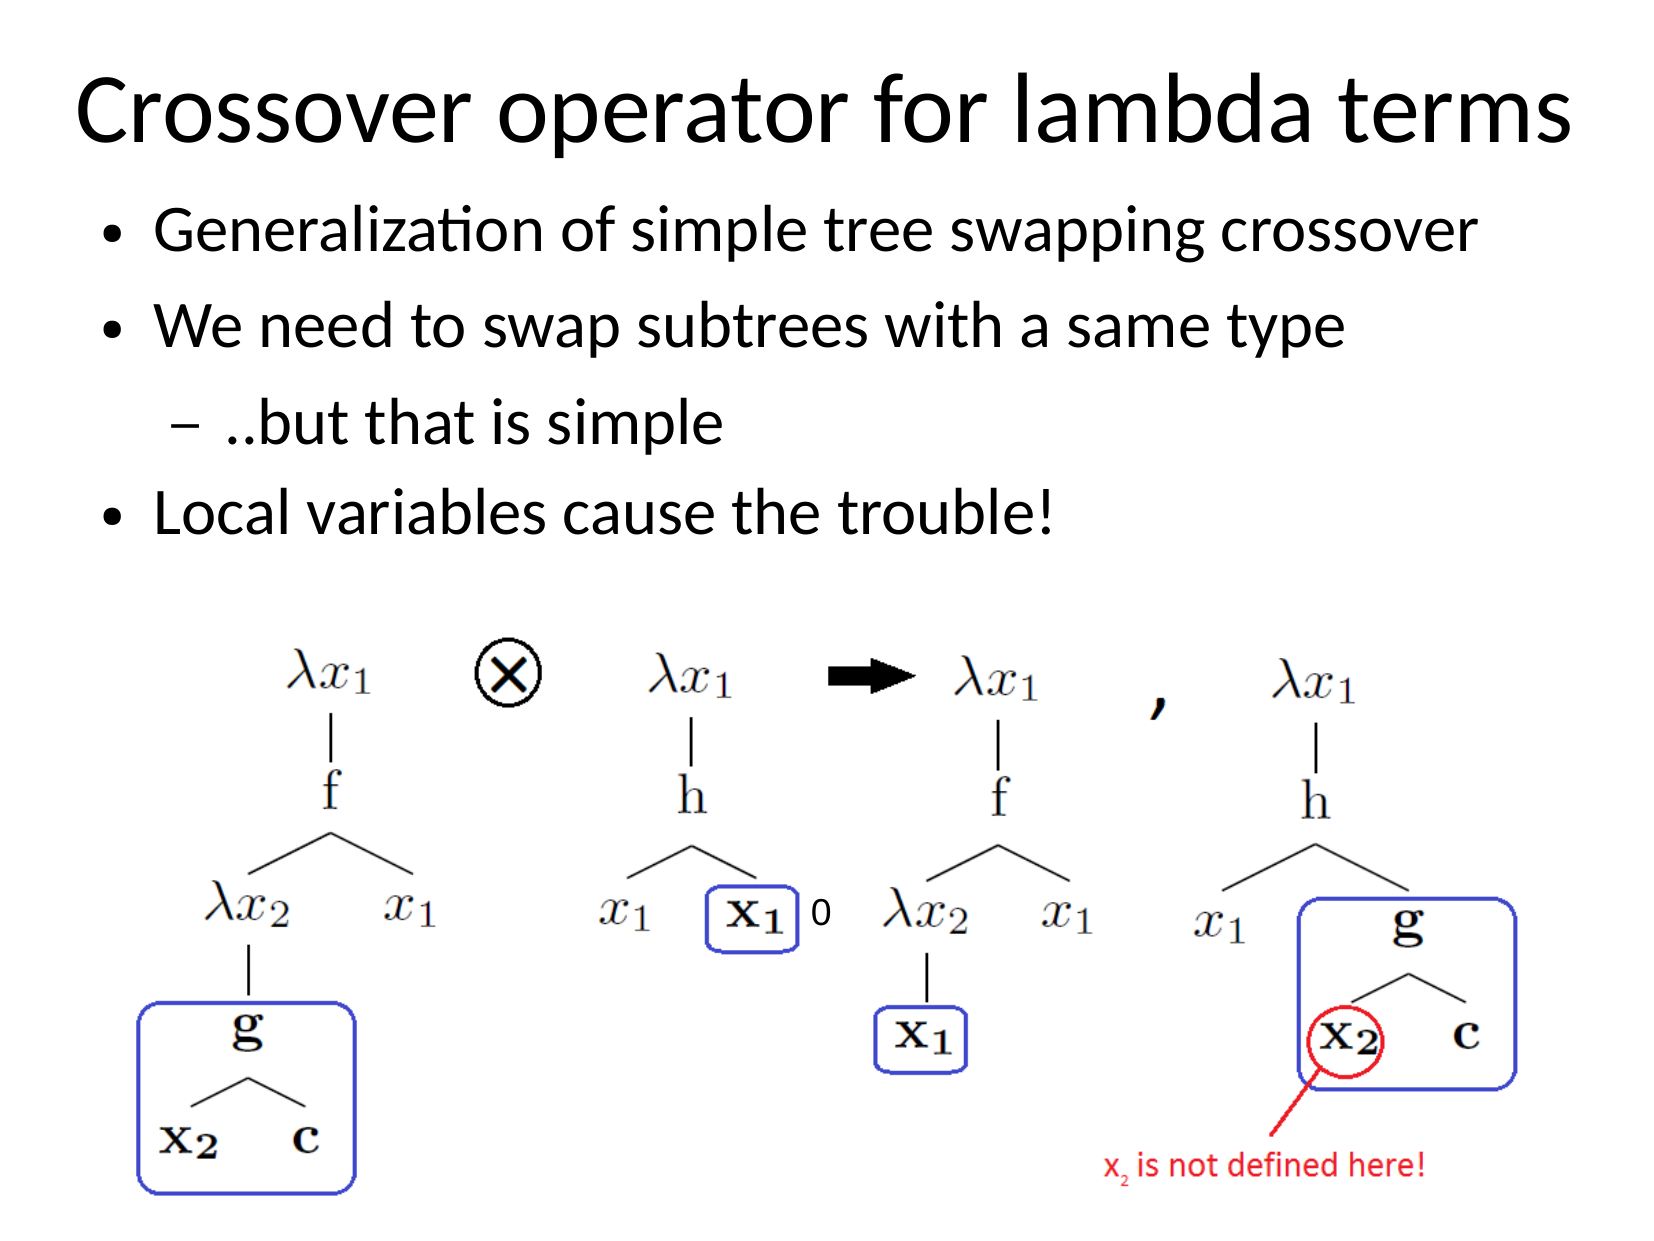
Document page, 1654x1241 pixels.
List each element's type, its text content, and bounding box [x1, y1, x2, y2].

title Crossover operator for lambda terms [15, 44, 1636, 190]
list Generalization of simple tree swapping crossover We need to swap subtrees with a same type ..but that is simple Local variables cause the trouble! [82, 201, 1538, 616]
picture [109, 609, 1534, 1216]
